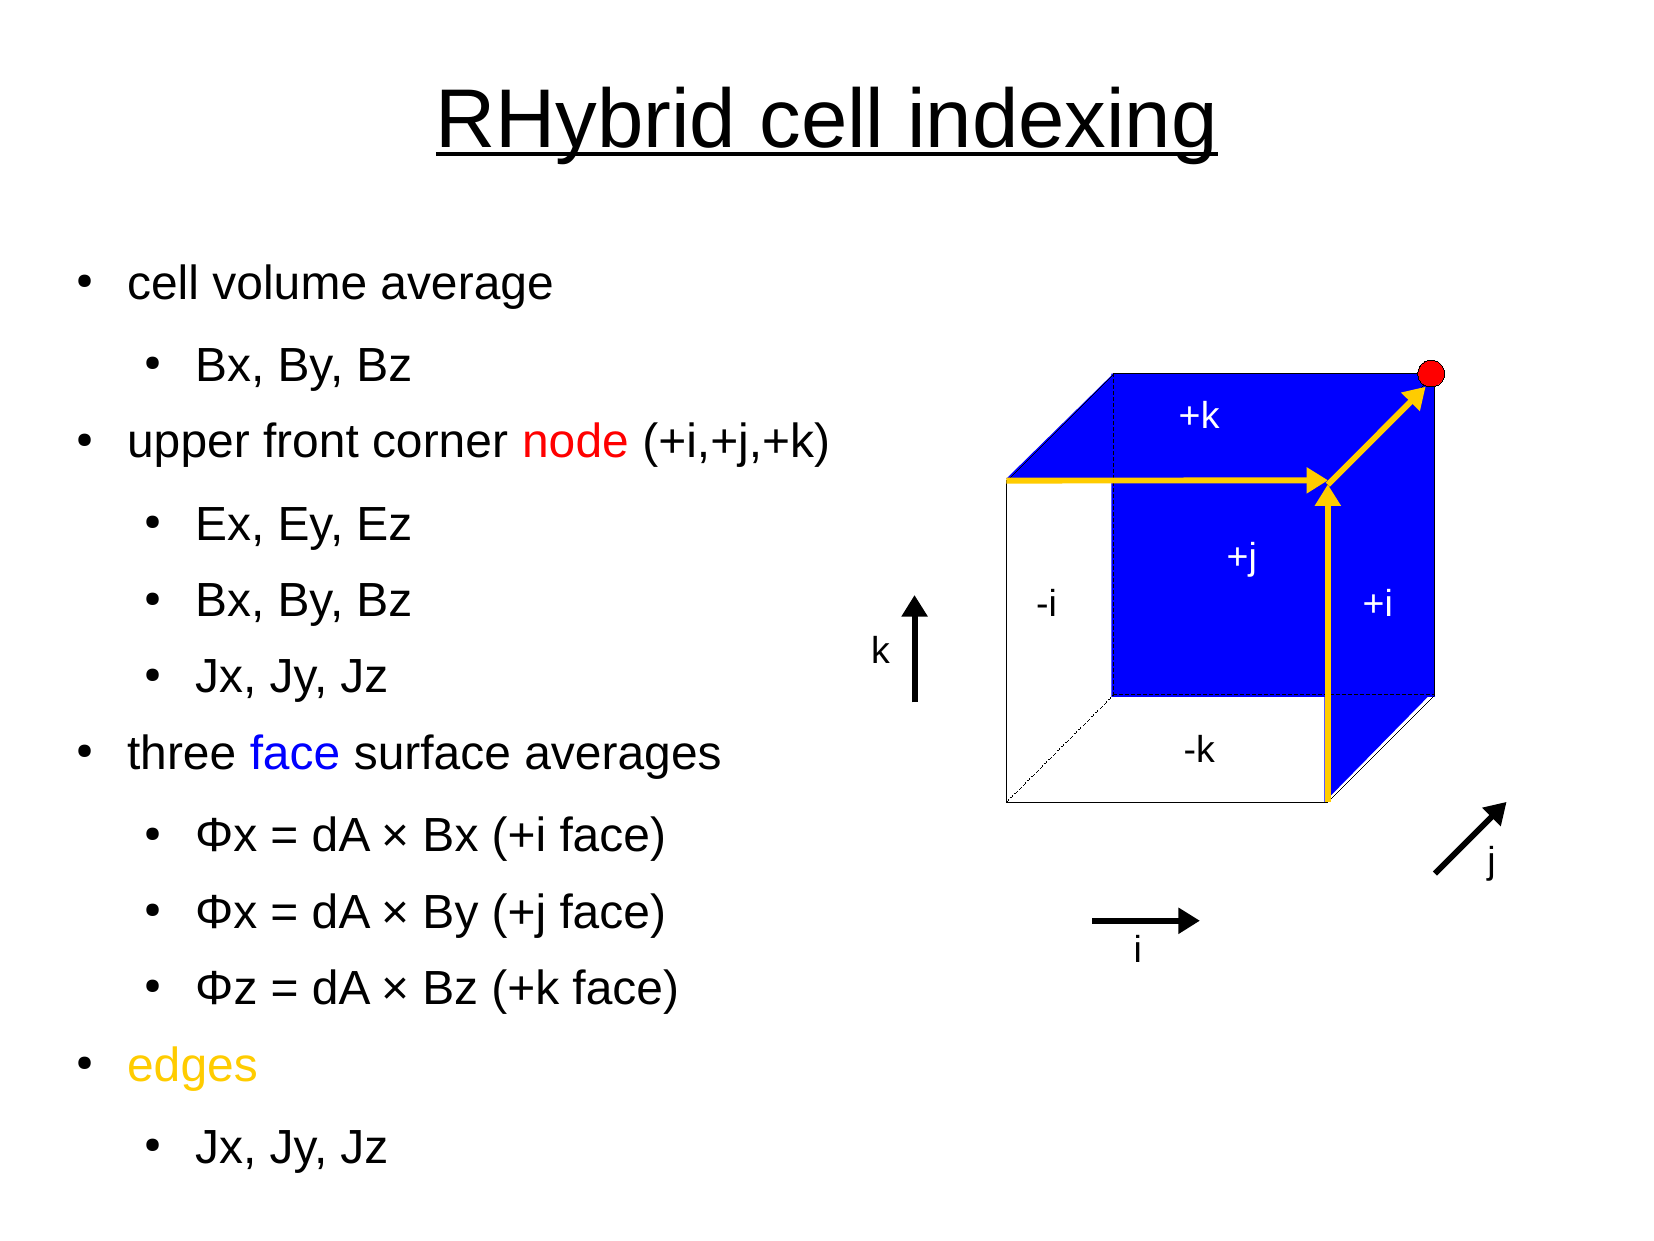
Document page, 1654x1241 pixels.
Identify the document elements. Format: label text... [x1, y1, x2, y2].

text_box i [1096, 921, 1179, 1002]
text_box [1331, 656, 1435, 796]
text_box j [1450, 831, 1533, 913]
text_box -i [989, 575, 1104, 656]
text_box [1020, 360, 1445, 575]
text_box RHybrid cell indexing [347, 64, 1306, 173]
text_box +k [1141, 387, 1257, 469]
text_box +i [1320, 575, 1325, 656]
text_box -k [1141, 721, 1257, 803]
text_box +i [1331, 575, 1435, 656]
list cell volume average Bx, By, Bz upper front corner node (+i,+j,+k) Ex, Ey, Ez Bx, By, Bz Jx, Jy, Jz three face surface averages Φx = dA × Bx (+i face) Φx = dA × By (+j face) Φz = dA × Bz (+k face) edges Jx, Jy, Jz [59, 255, 1020, 1179]
text_box +j [1184, 527, 1300, 609]
text_box [1111, 483, 1327, 802]
